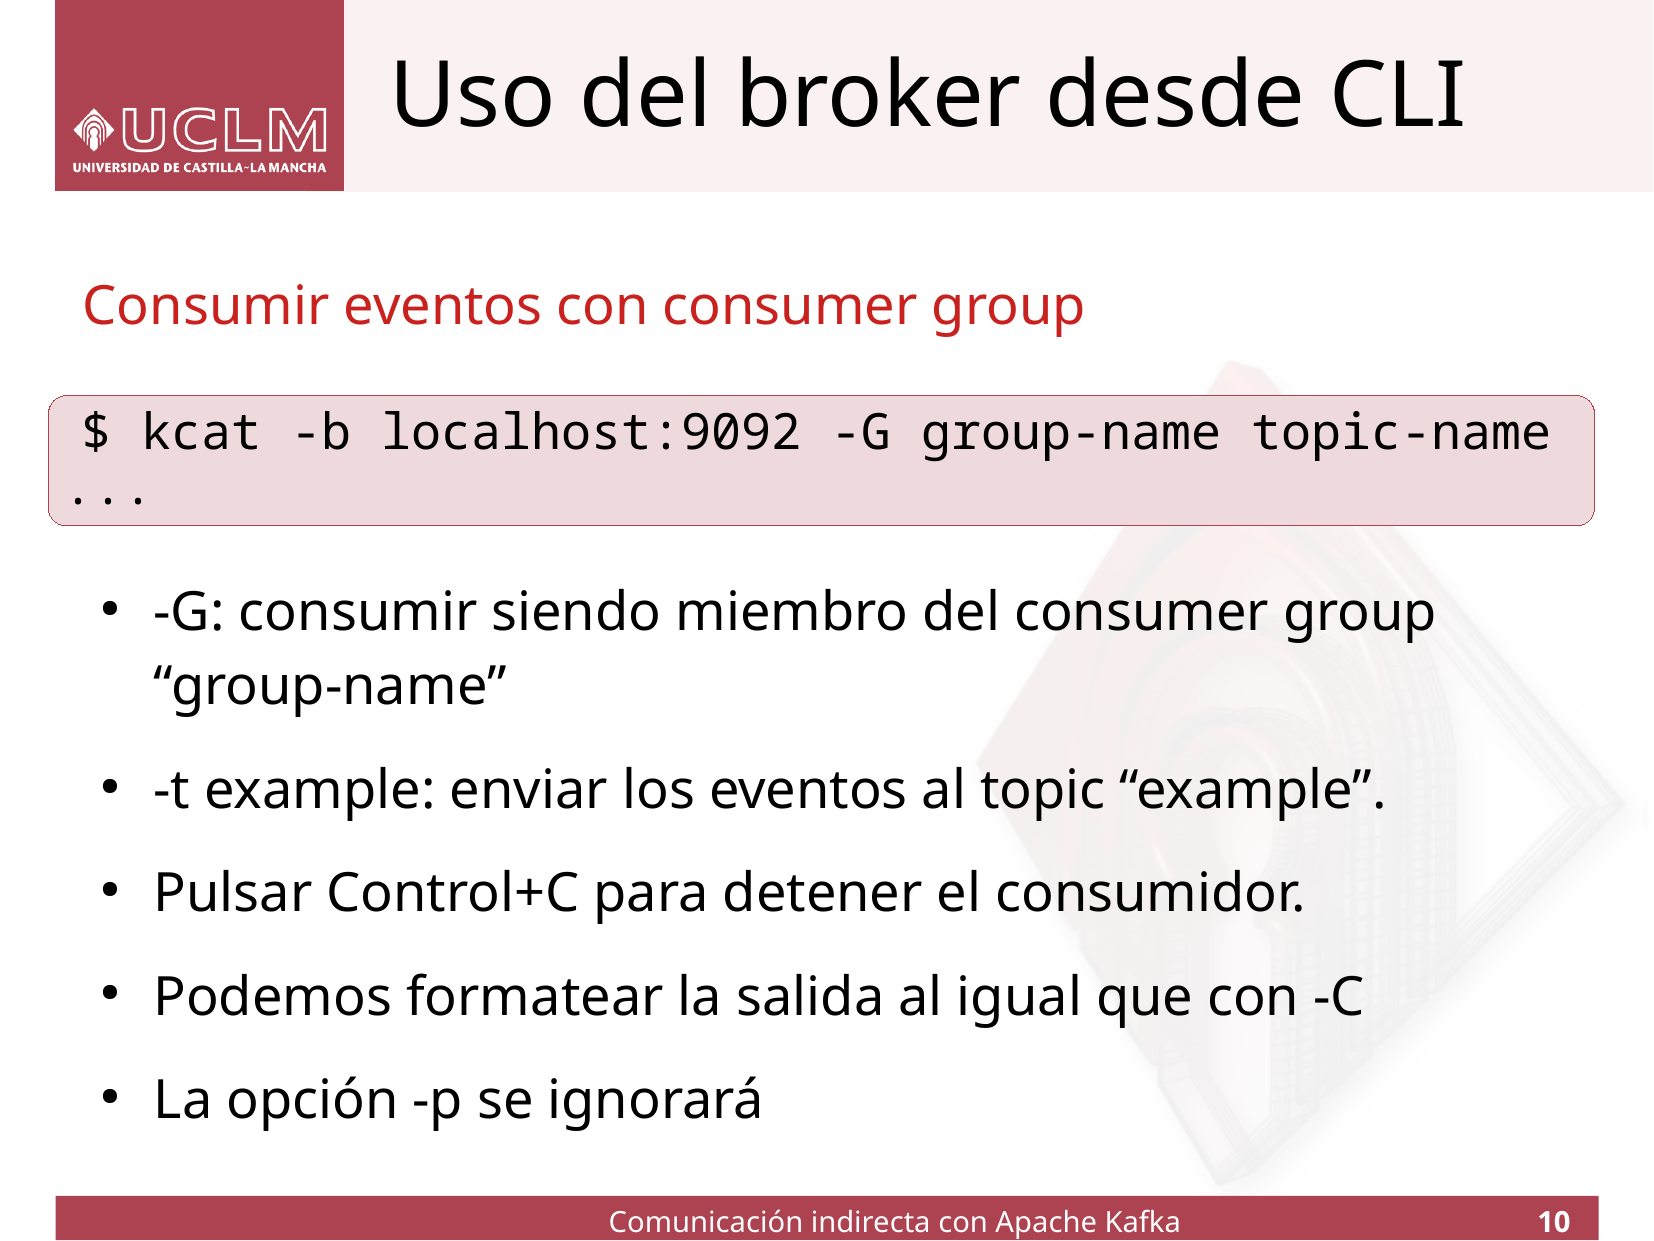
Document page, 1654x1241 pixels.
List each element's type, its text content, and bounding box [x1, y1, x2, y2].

list Consumir eventos con consumer group [82, 266, 1608, 349]
title Uso del broker desde CLI [389, 7, 1615, 185]
picture [55, 0, 344, 191]
title $ kcat -b localhost:9092 -G group-name topic-name ... [48, 395, 1595, 526]
list -G: consumir siendo miembro del consumer group “group-name” -t example: enviar los eventos al topic “example”. Pulsar Control+C para detener el consumidor. Podemos formatear la salida al igual que con -C La opción -p se ignorará [82, 572, 1608, 1017]
